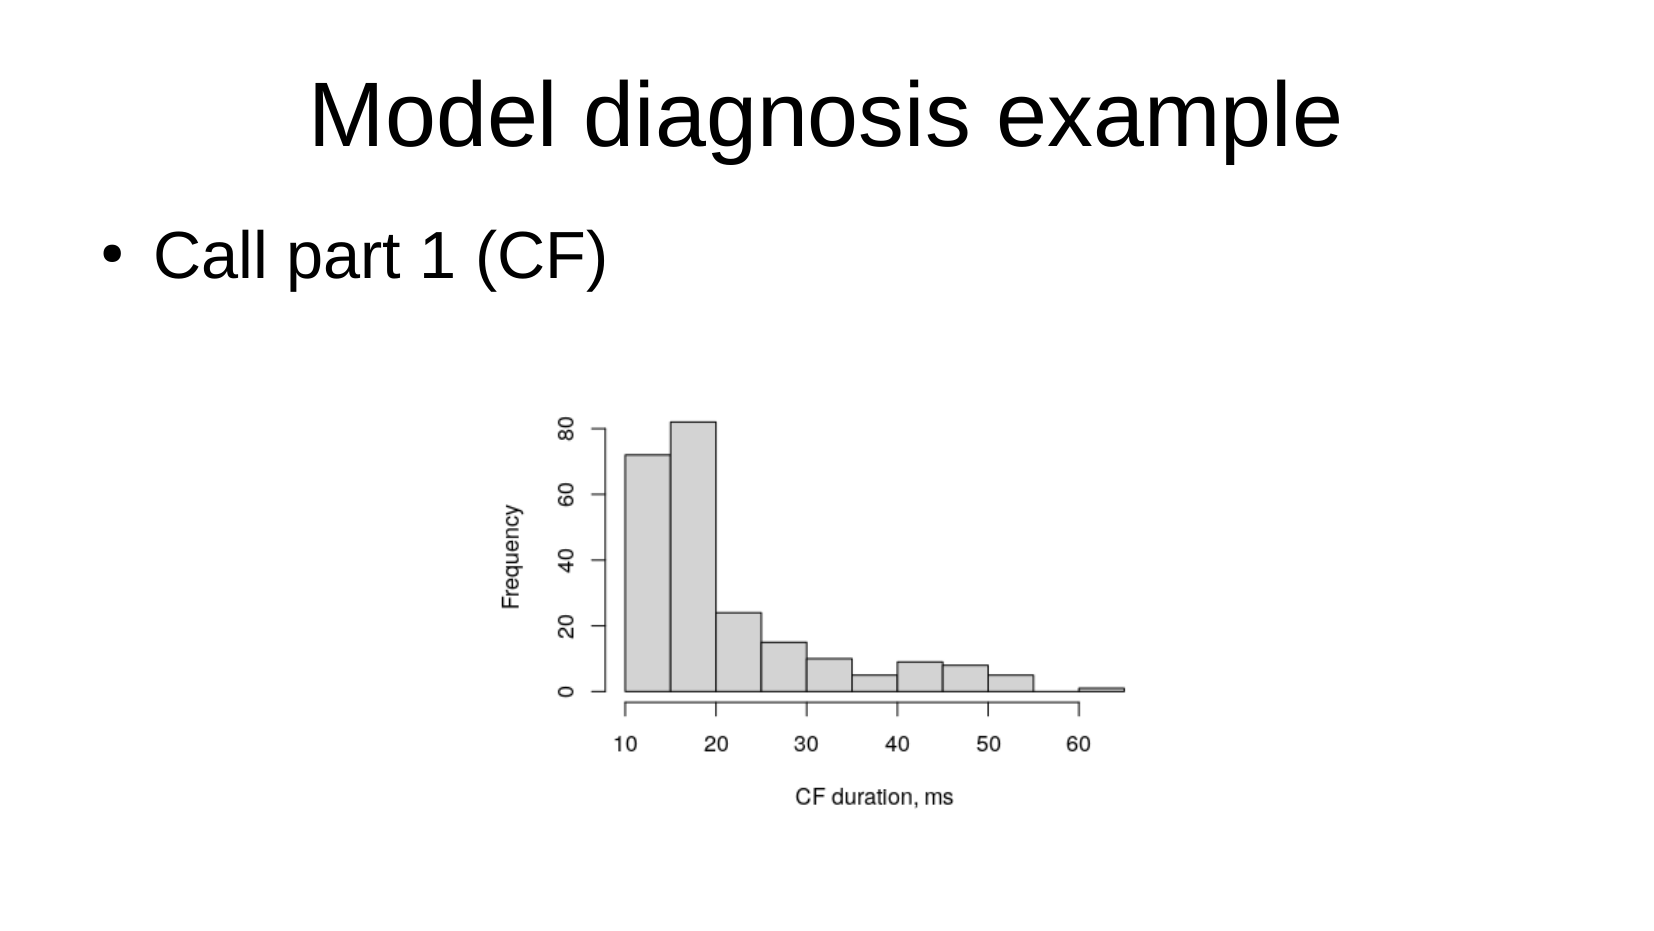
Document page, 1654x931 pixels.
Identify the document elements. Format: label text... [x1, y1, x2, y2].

title Model diagnosis example [82, 37, 1571, 193]
picture [495, 301, 1201, 841]
list Call part 1 (CF) [82, 217, 1571, 758]
